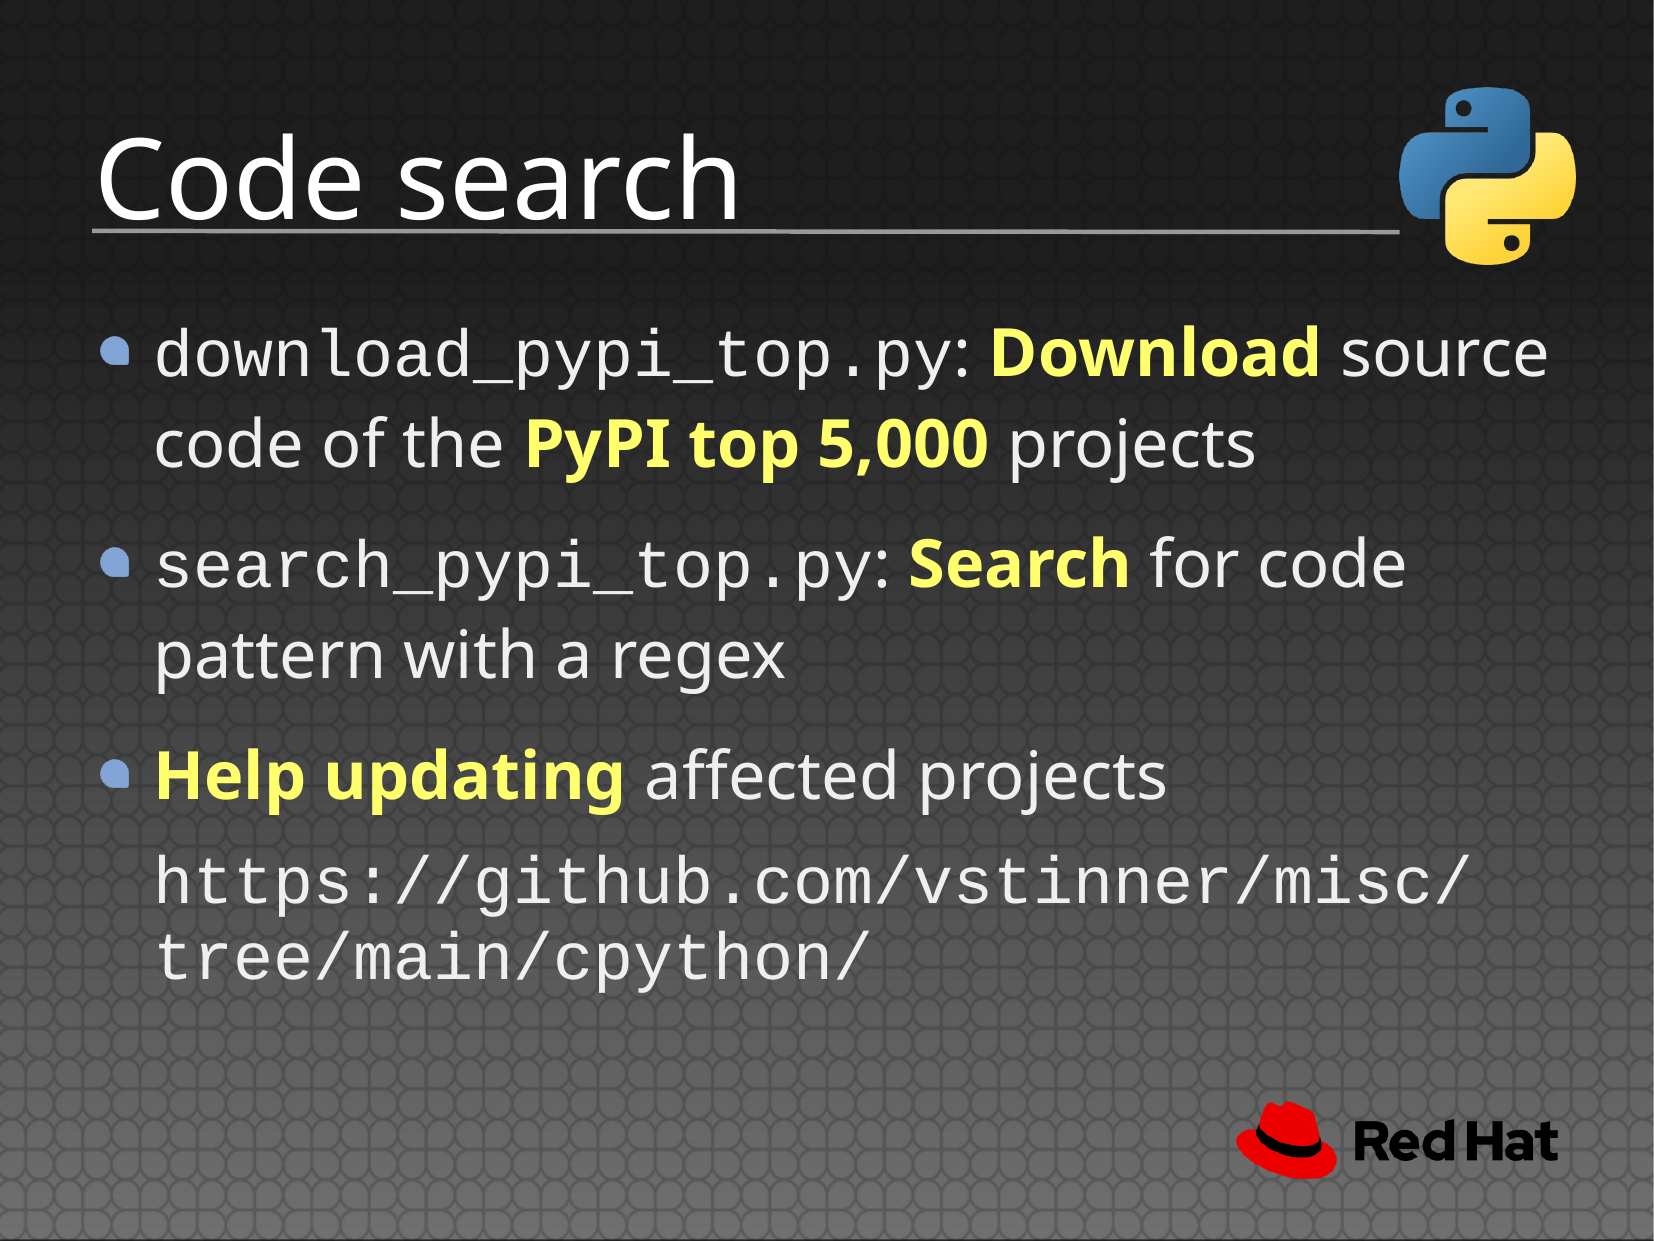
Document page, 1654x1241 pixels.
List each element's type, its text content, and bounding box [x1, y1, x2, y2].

picture [0, 0, 1654, 1241]
title Code search [94, 100, 1426, 251]
list download_pypi_top.py: Download source code of the PyPI top 5,000 projects search_pypi_top.py: Search for code pattern with a regex Help updating affected projects https://github.com/vstinner/misc/tree/main/cpython/ [82, 304, 1571, 1045]
